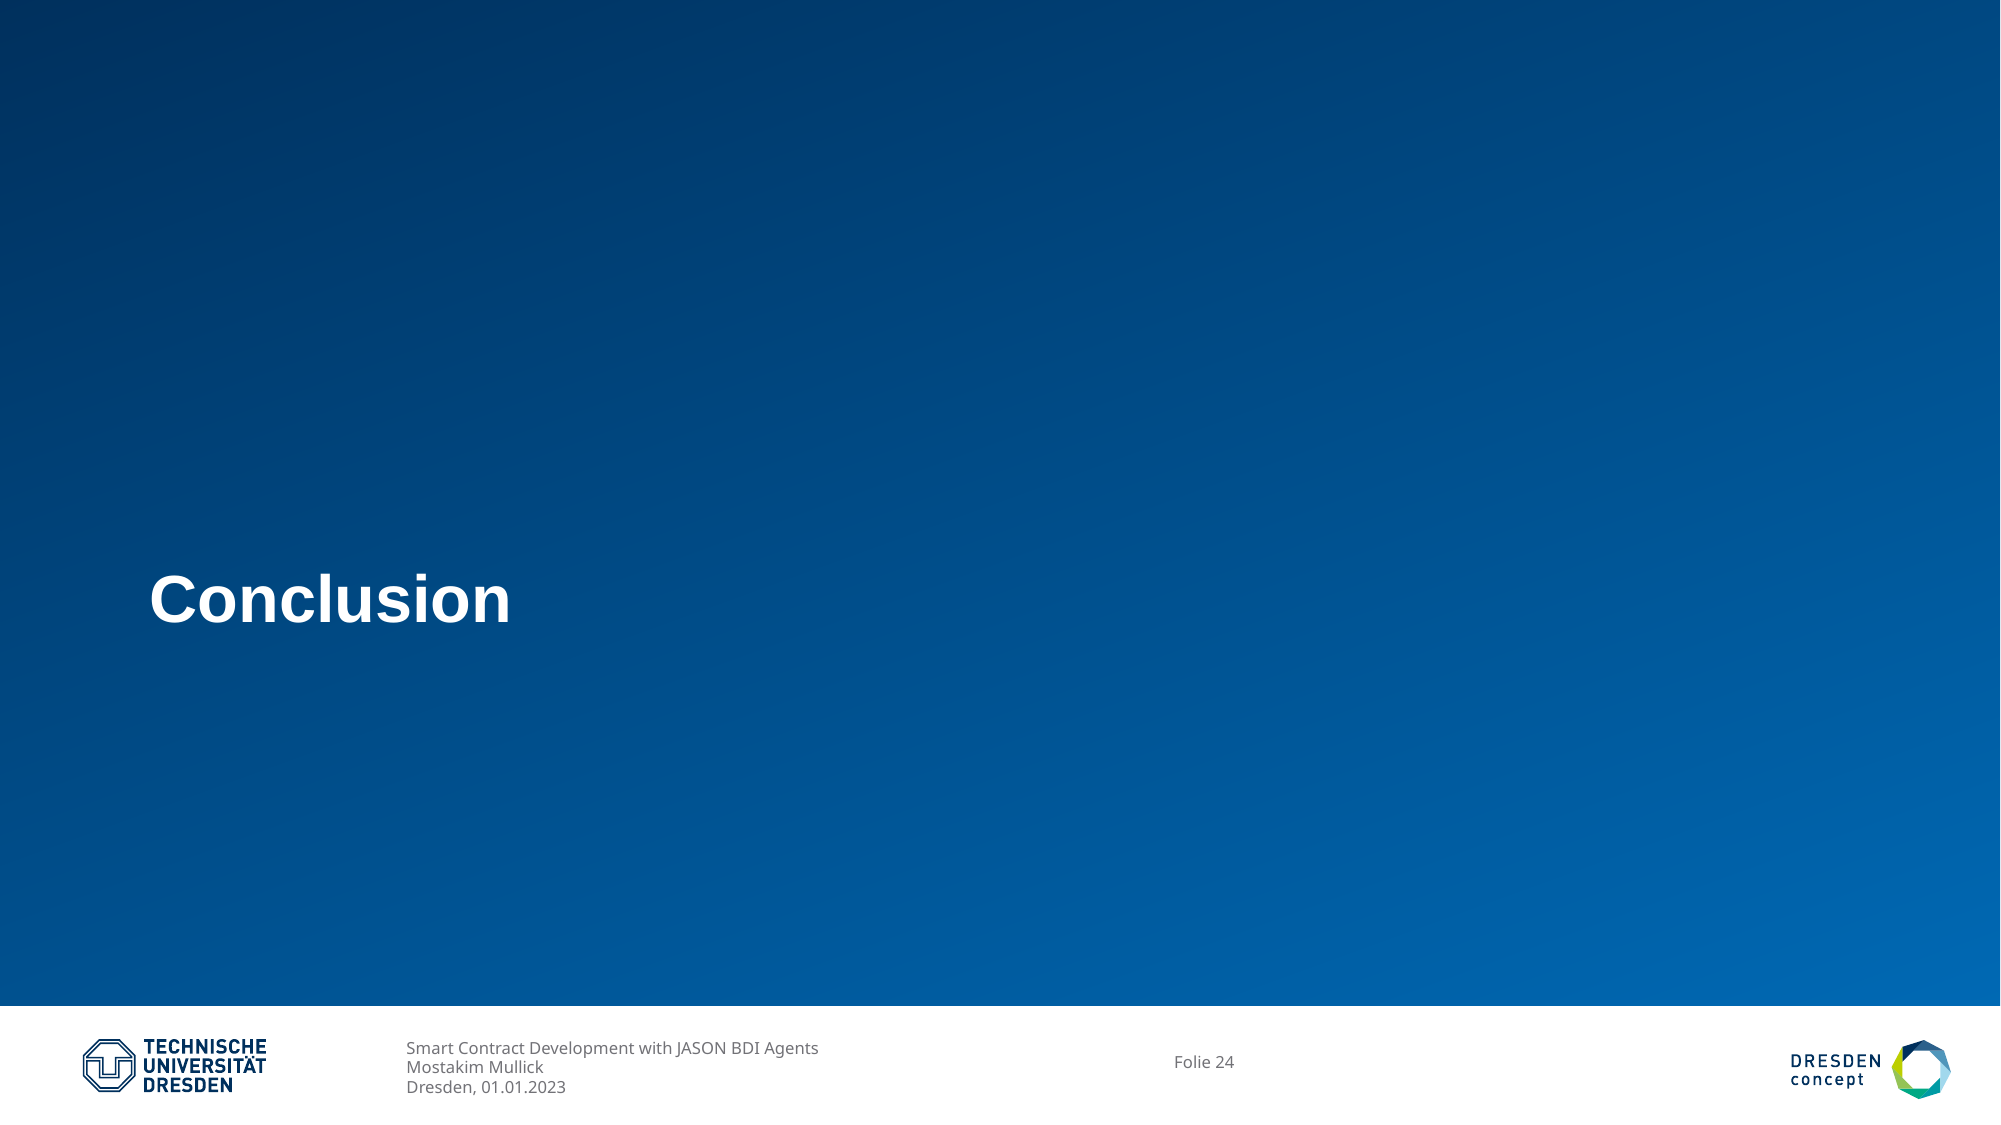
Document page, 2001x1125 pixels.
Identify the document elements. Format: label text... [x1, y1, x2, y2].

list Conclusion [149, 556, 516, 718]
